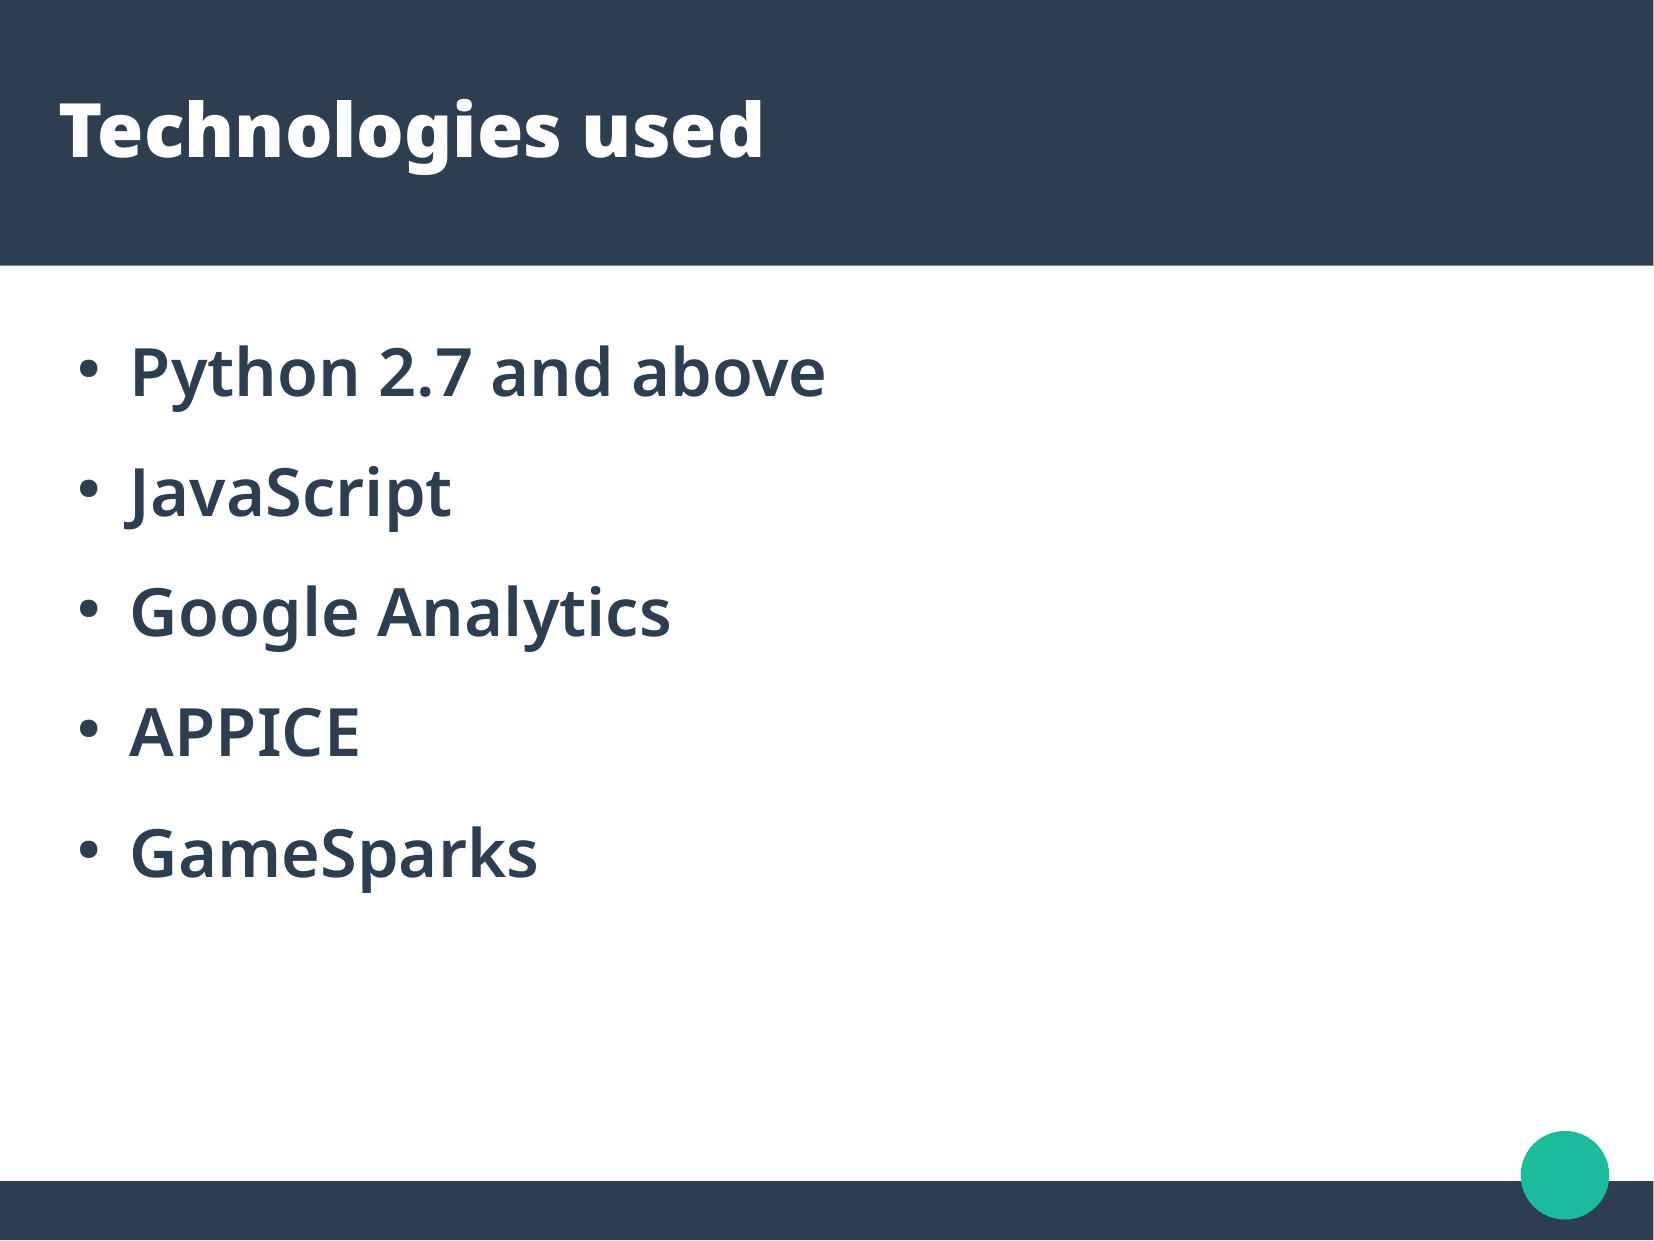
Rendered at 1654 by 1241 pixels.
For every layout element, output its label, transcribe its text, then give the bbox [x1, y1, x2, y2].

title Technologies used [59, 49, 1595, 207]
list Python 2.7 and above JavaScript Google Analytics APPICE GameSparks [59, 324, 1595, 1152]
